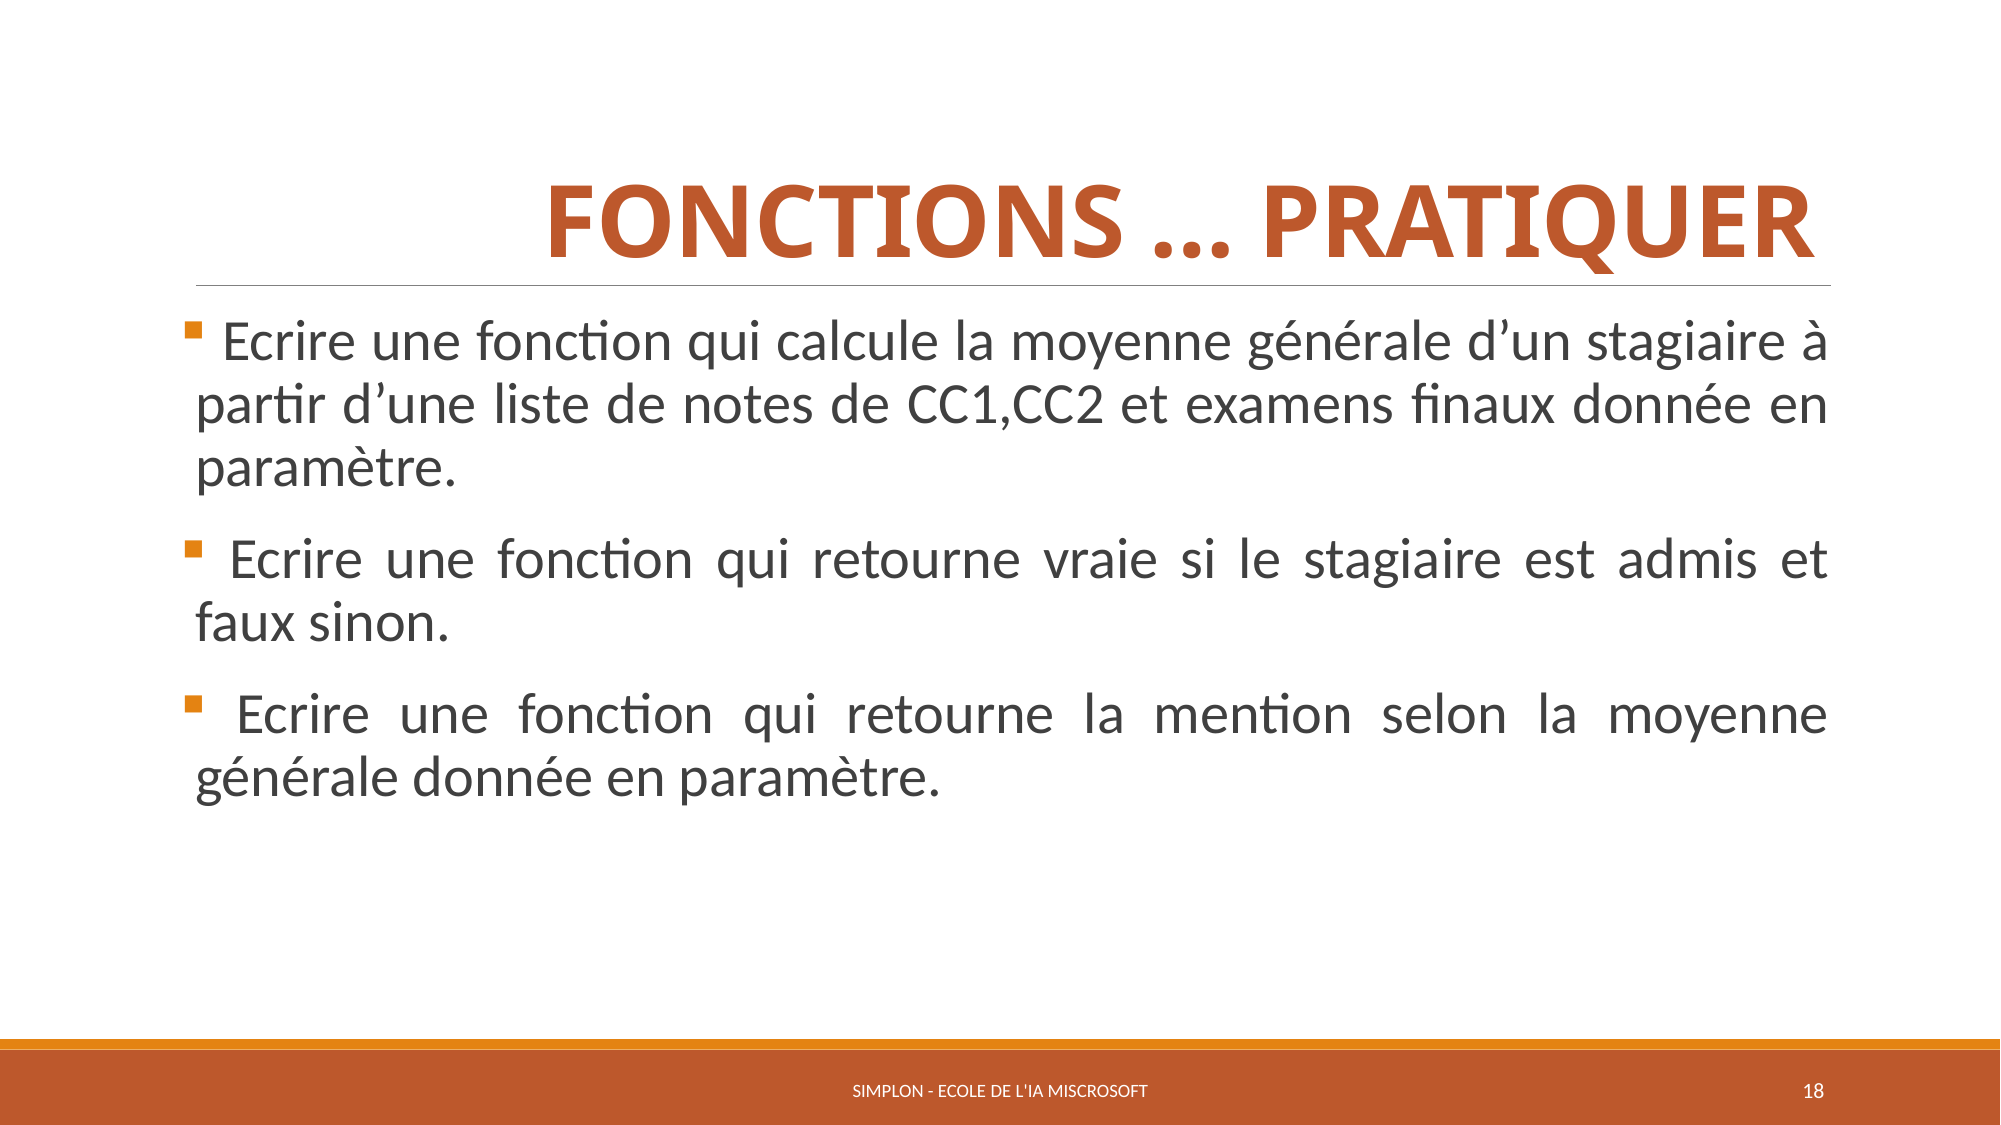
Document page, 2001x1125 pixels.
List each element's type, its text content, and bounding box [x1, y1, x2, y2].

text_box Ecrire une fonction qui calcule la moyenne générale d’un stagiaire à partir d’une liste de notes de CC1,CC2 et examens finaux donnée en paramètre. Ecrire une fonction qui retourne vraie si le stagiaire est admis et faux sinon. Ecrire une fonction qui retourne la mention selon la moyenne générale donnée en paramètre. [180, 302, 1830, 976]
text_box <numéro> [1624, 1059, 1840, 1120]
text_box FONCTIONS … PRATIQUER [180, 47, 1830, 285]
text_box Simplon - Ecole de l'IA Miscrosoft [604, 1059, 1396, 1120]
